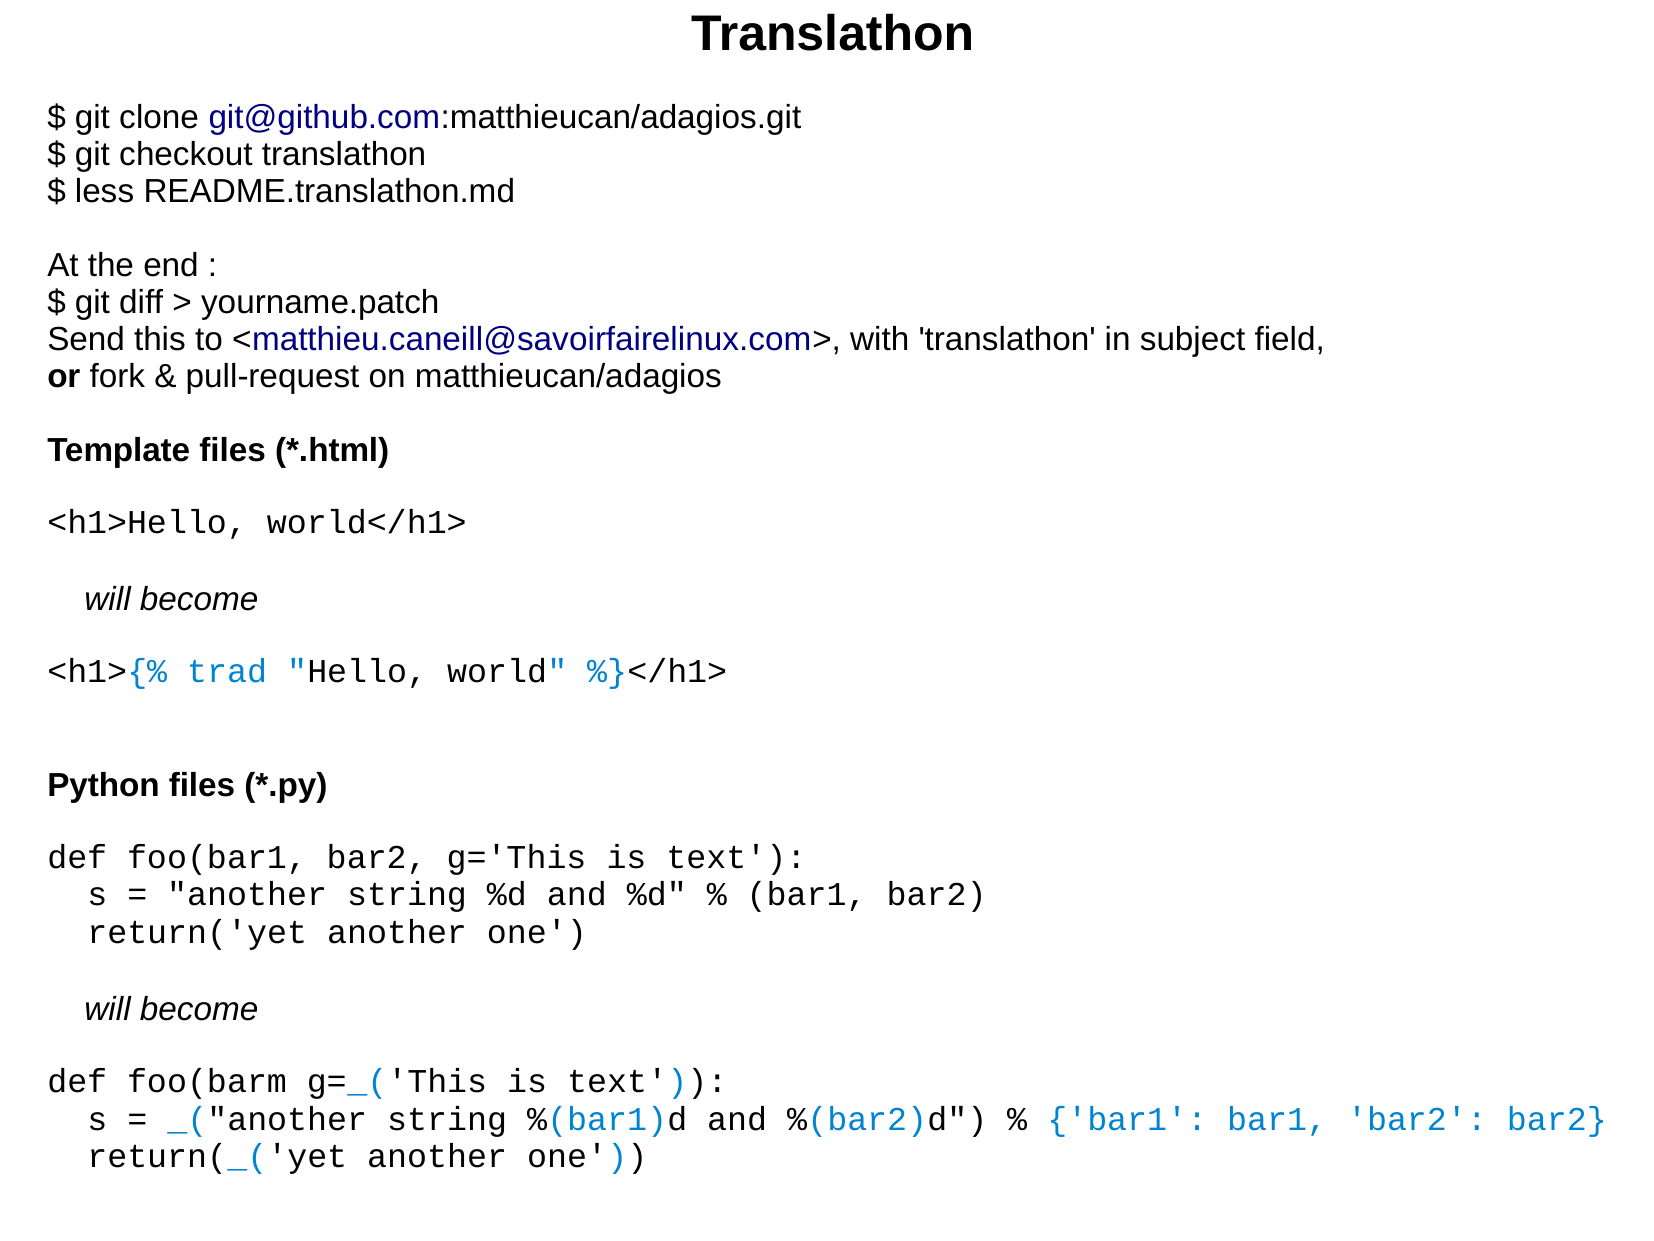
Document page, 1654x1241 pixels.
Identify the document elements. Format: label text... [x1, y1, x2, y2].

subtitle Translathon $ git clone git@github.com:matthieucan/adagios.git $ git checkout translathon $ less README.translathon.md At the end : $ git diff > yourname.patch Send this to <matthieu.caneill@savoirfairelinux.com>, with 'translathon' in subject field, or fork & pull-request on matthieucan/adagios Template files (*.html) <h1>Hello, world</h1> will become <h1>{% trad "Hello, world" %}</h1> Python files (*.py) def foo(bar1, bar2, g='This is text'): s = "another string %d and %d" % (bar1, bar2) return('yet another one') will become def foo(barm g=_('This is text')): s = _("another string %(bar1)d and %(bar2)d") % {'bar1': bar1, 'bar2': bar2} return(_('yet another one')) [47, 5, 1619, 1215]
